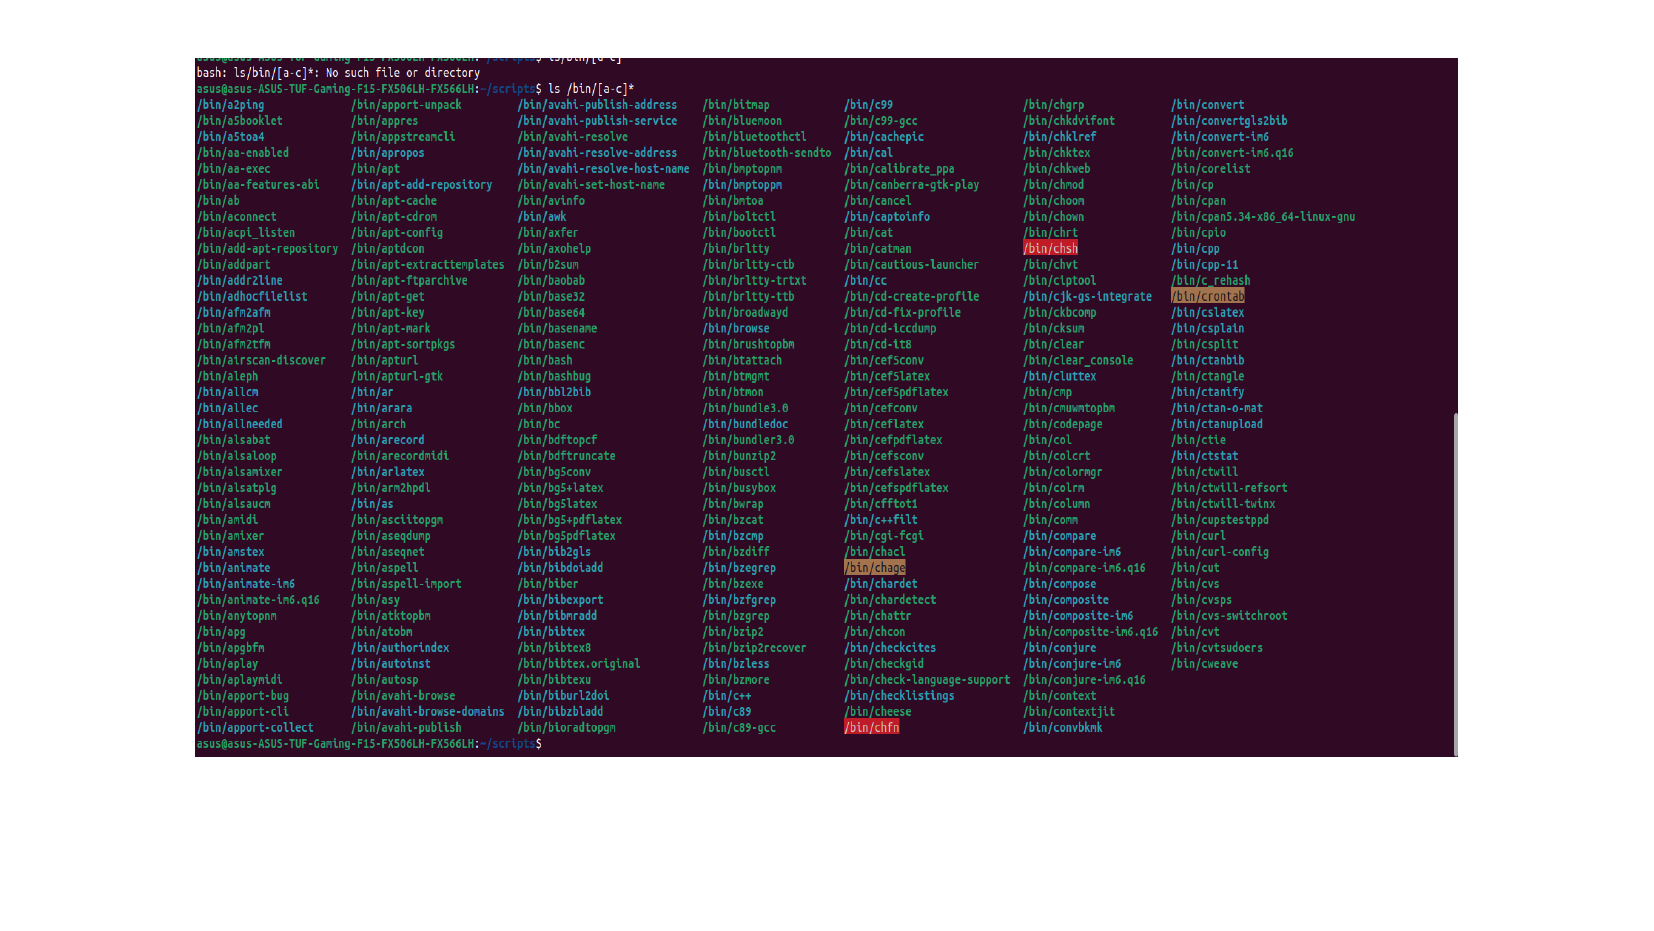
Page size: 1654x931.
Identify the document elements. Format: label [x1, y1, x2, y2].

picture [195, 58, 1458, 758]
